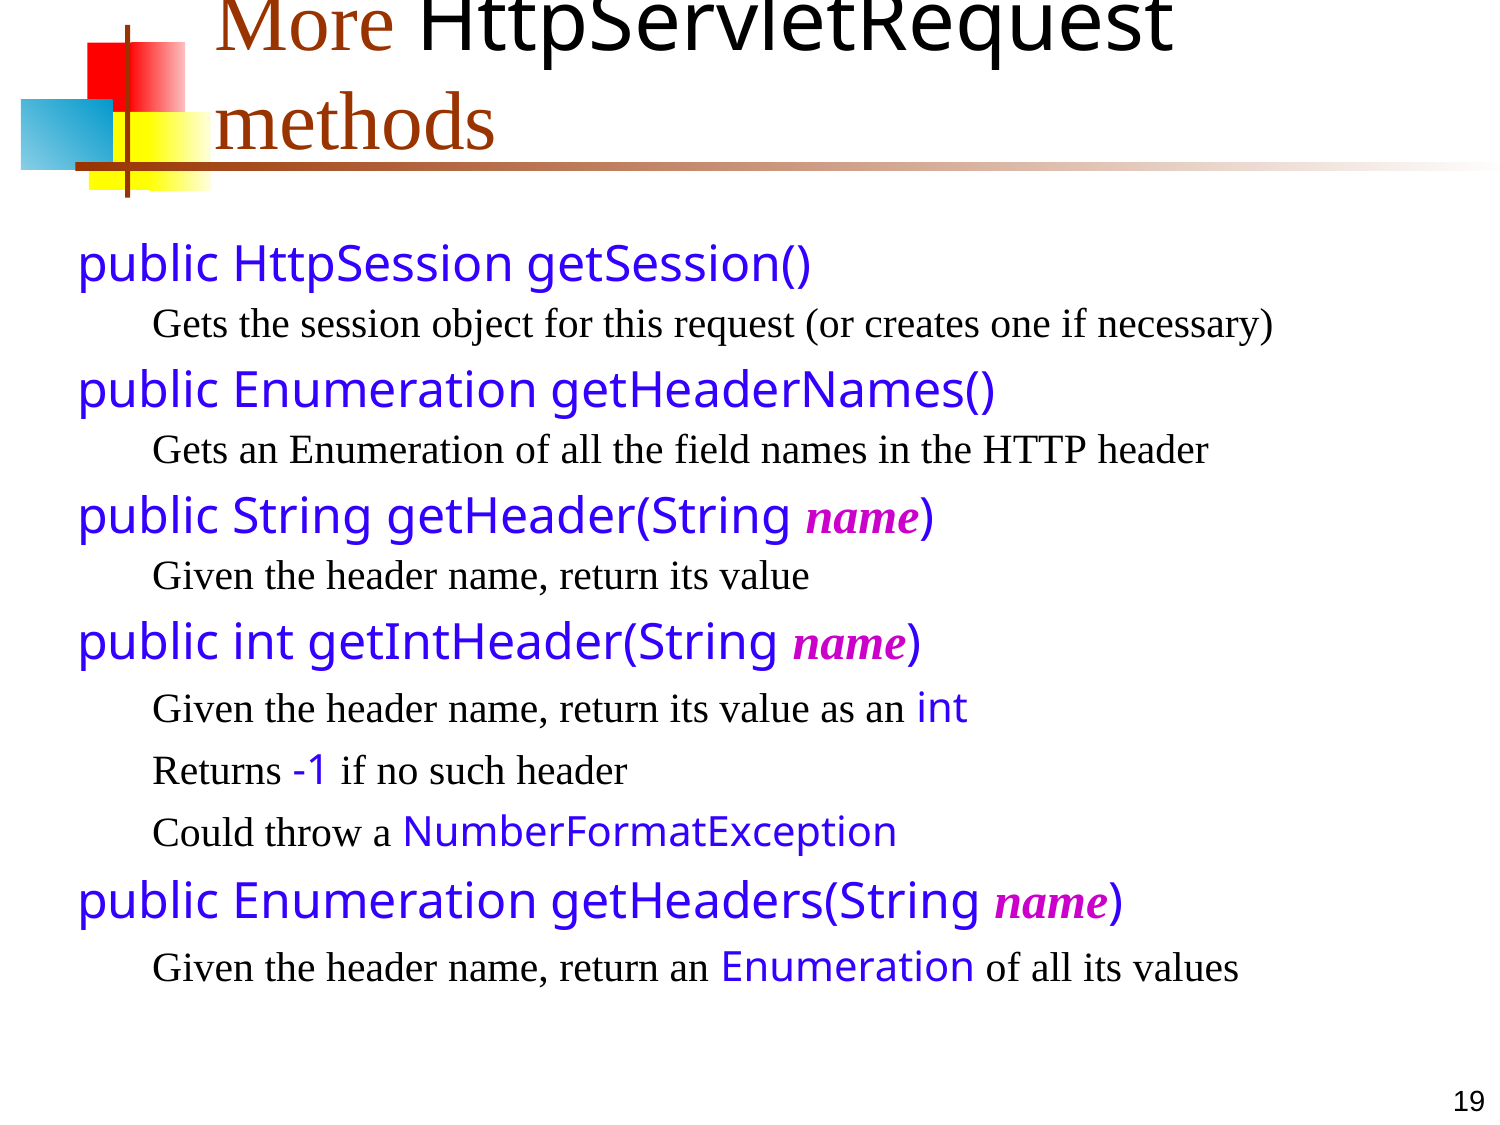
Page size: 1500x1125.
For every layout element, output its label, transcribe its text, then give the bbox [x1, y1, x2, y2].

title More HttpServletRequest methods [200, 0, 1476, 175]
list public HttpSession getSession() Gets the session object for this request (or creates one if necessary) public Enumeration getHeaderNames() Gets an Enumeration of all the field names in the HTTP header public String getHeader(String name) Given the header name, return its value public int getIntHeader(String name) Given the header name, return its value as an int Returns -1 if no such header Could throw a NumberFormatException public Enumeration getHeaders(String name) Given the header name, return an Enumeration of all its values [62, 224, 1469, 1007]
